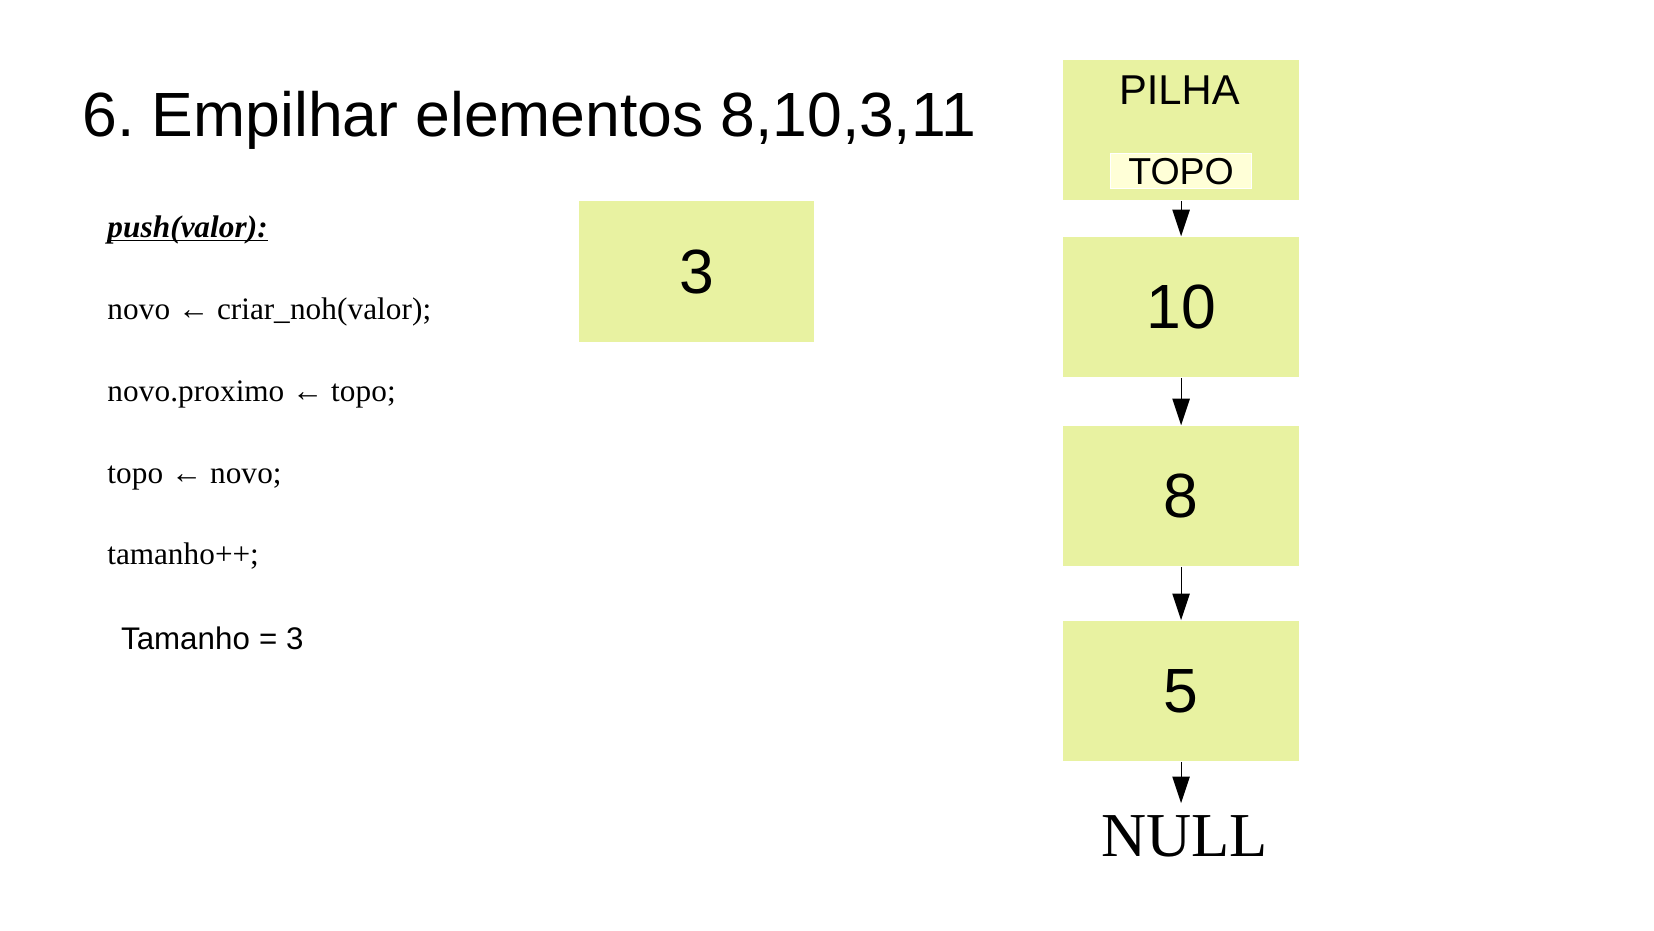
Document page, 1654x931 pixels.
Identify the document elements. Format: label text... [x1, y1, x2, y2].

text_box PILHA [1104, 59, 1258, 121]
text_box Tamanho = 3 [106, 614, 321, 664]
text_box 10 [1062, 236, 1300, 378]
text_box 8 [1062, 425, 1300, 567]
text_box push(valor): novo ← criar_noh(valor); novo.proximo ← topo; topo ← novo; tamanho++; [92, 199, 544, 579]
text_box 3 [578, 200, 815, 343]
text_box [1062, 59, 1300, 201]
text_box 5 [1062, 620, 1300, 762]
text_box NULL [1086, 793, 1288, 875]
text_box TOPO [1110, 153, 1252, 189]
title 6. Empilhar elementos 8,10,3,11 [82, 37, 1571, 193]
